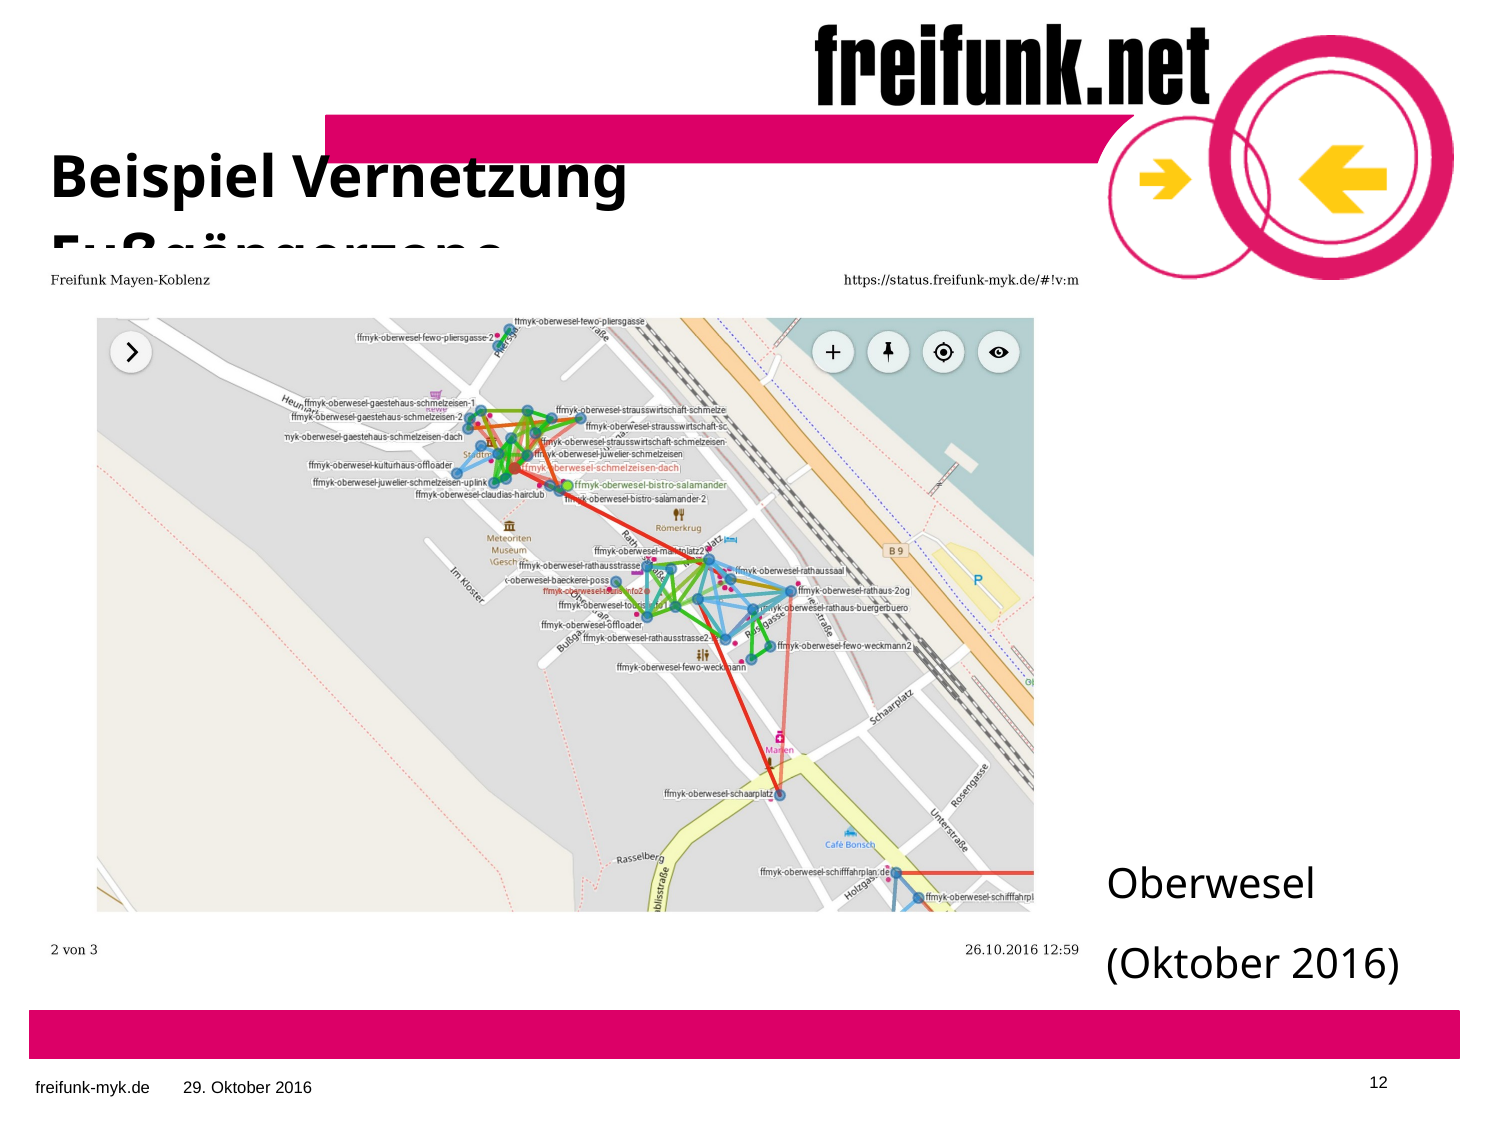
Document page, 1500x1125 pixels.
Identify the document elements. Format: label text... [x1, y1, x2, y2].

list Oberwesel (Oktober 2016) [1088, 856, 1455, 1005]
picture [27, 248, 1103, 1010]
picture [816, 24, 1454, 280]
title Beispiel Vernetzung Fußgängerzone [49, 148, 1084, 248]
